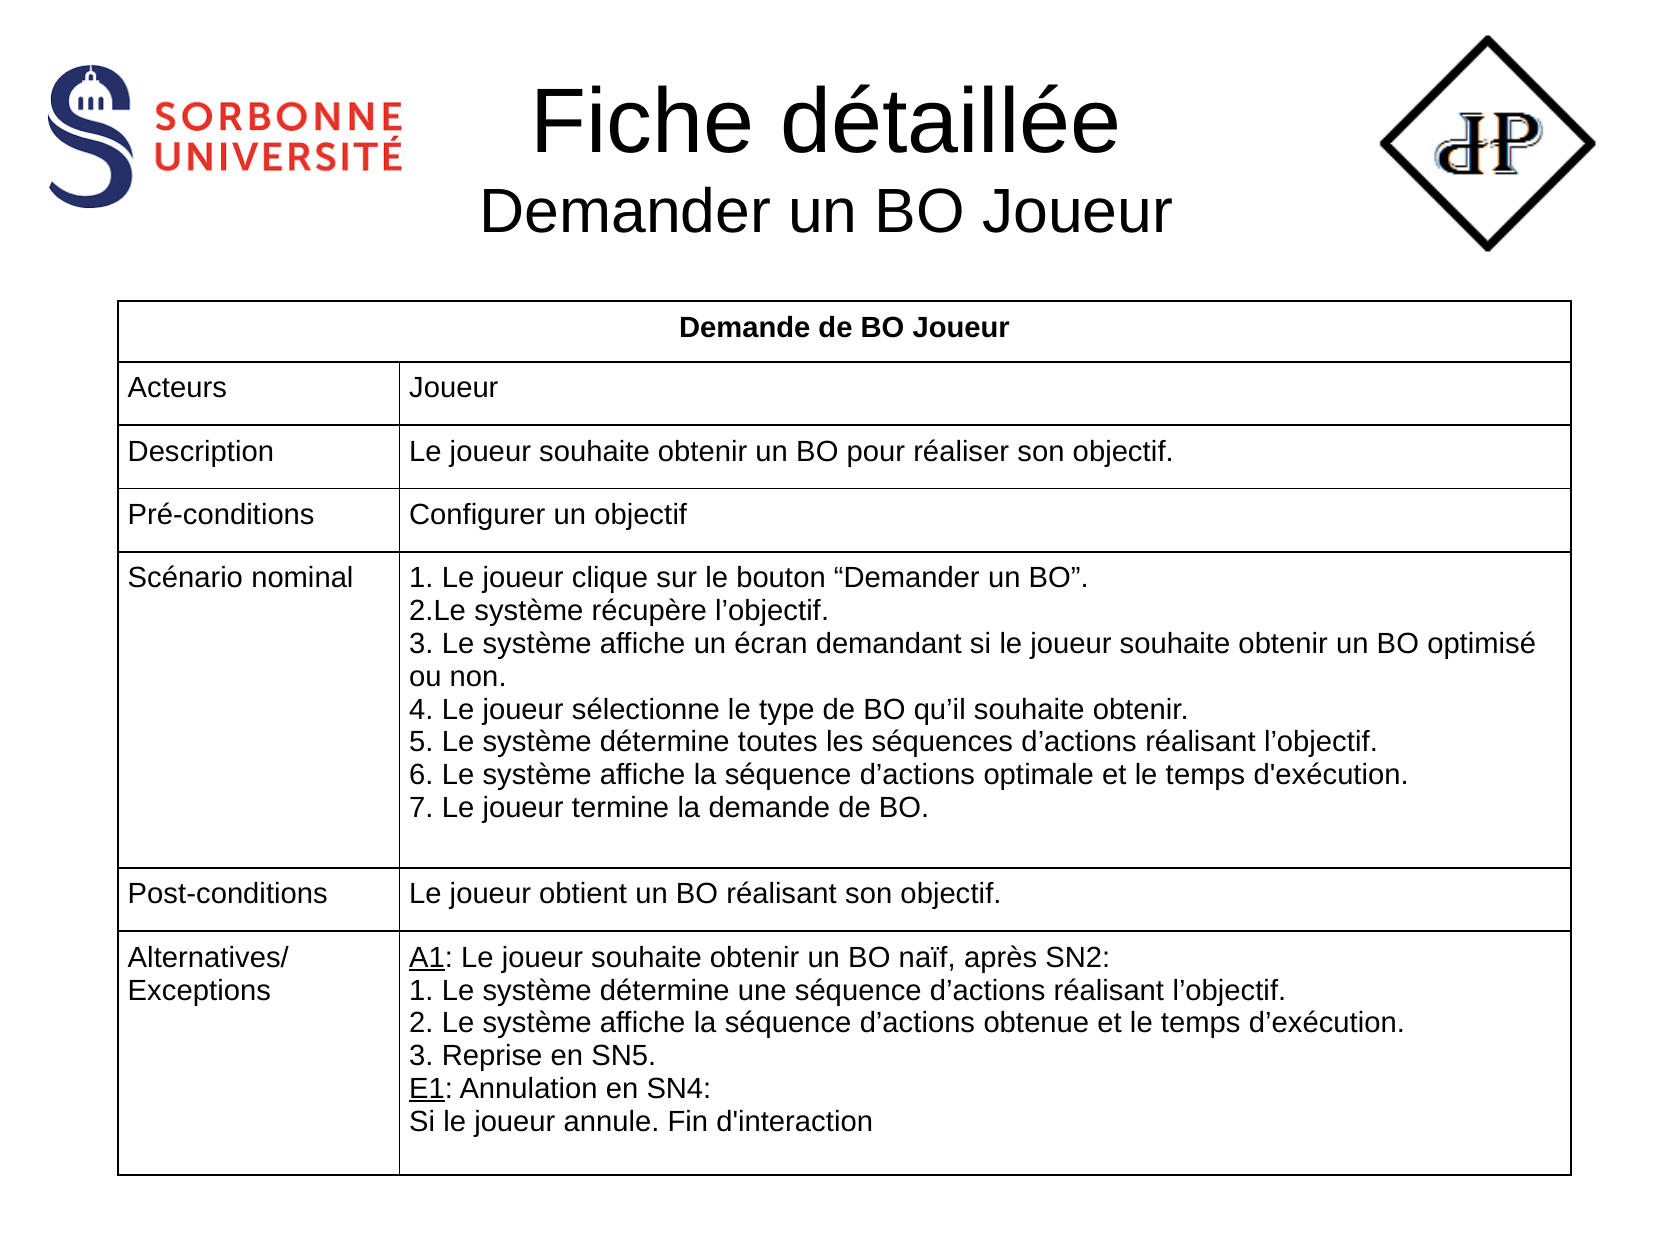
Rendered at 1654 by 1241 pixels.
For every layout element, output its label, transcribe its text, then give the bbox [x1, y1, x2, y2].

table_cell Le joueur souhaite obtenir un BO pour réaliser son objectif. [400, 426, 1570, 488]
table_cell Description [119, 426, 399, 488]
picture [47, 64, 82, 209]
title Fiche détaillée Demander un BO Joueur [82, 49, 1571, 257]
table_cell Post-conditions [119, 869, 399, 930]
table_cell A1: Le joueur souhaite obtenir un BO naïf, après SN2: 1. Le système détermine une séquence d’actions réalisant l’objectif. 2. Le système affiche la séquence d’actions obtenue et le temps d’exécution. 3. Reprise en SN5. E1: Annulation en SN4: Si le joueur annule. Fin d'interaction [400, 932, 1570, 1174]
table_cell 1. Le joueur clique sur le bouton “Demander un BO”. 2.Le système récupère l’objectif. 3. Le système affiche un écran demandant si le joueur souhaite obtenir un BO optimisé ou non. 4. Le joueur sélectionne le type de BO qu’il souhaite obtenir. 5. Le système détermine toutes les séquences d’actions réalisant l’objectif. 6. Le système affiche la séquence d’actions optimale et le temps d'exécution. 7. Le joueur termine la demande de BO. [400, 553, 1570, 867]
table_cell Scénario nominal [119, 553, 399, 867]
table_cell Pré-conditions [119, 489, 399, 551]
table_cell Acteurs [119, 363, 399, 424]
table_cell Joueur [400, 363, 1570, 424]
table_header Demande de BO Joueur [119, 302, 1570, 361]
table_cell Le joueur obtient un BO réalisant son objectif. [400, 869, 1570, 930]
table_cell Alternatives/ Exceptions [119, 932, 399, 1174]
picture [1370, 29, 1608, 257]
table_cell Configurer un objectif [400, 489, 1570, 551]
